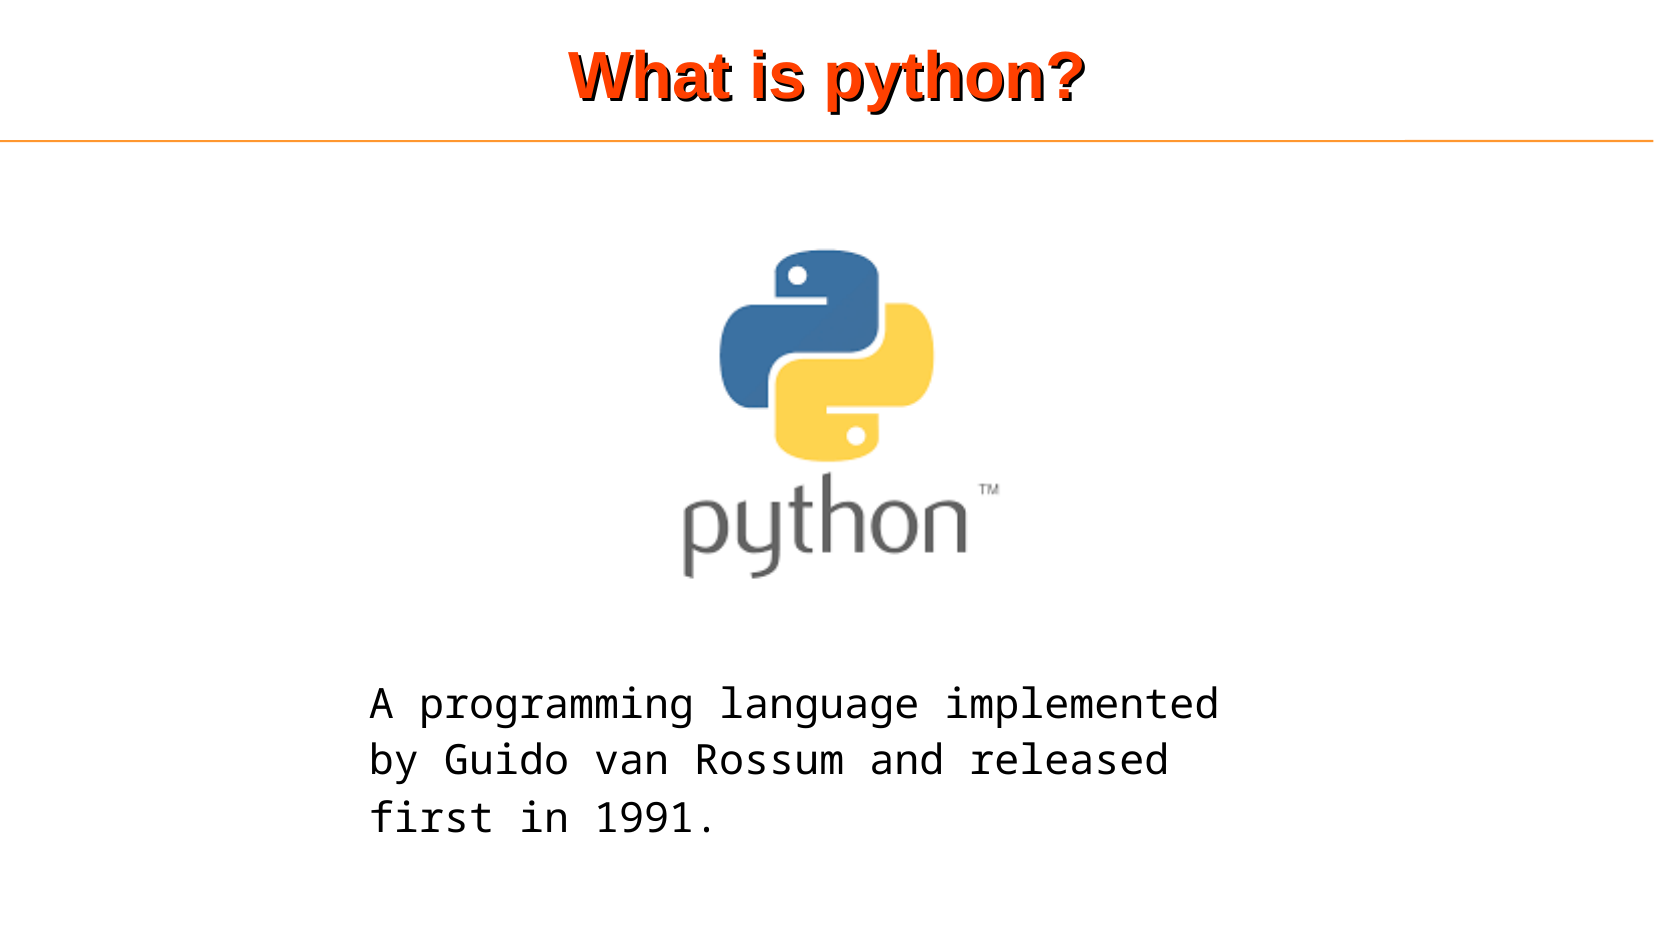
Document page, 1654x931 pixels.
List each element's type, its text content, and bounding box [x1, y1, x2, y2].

picture [525, 247, 1129, 586]
text_box What is python? [553, 30, 1102, 121]
text_box A programming language implemented by Guido van Rossum and released first in 1991. [354, 665, 1300, 806]
